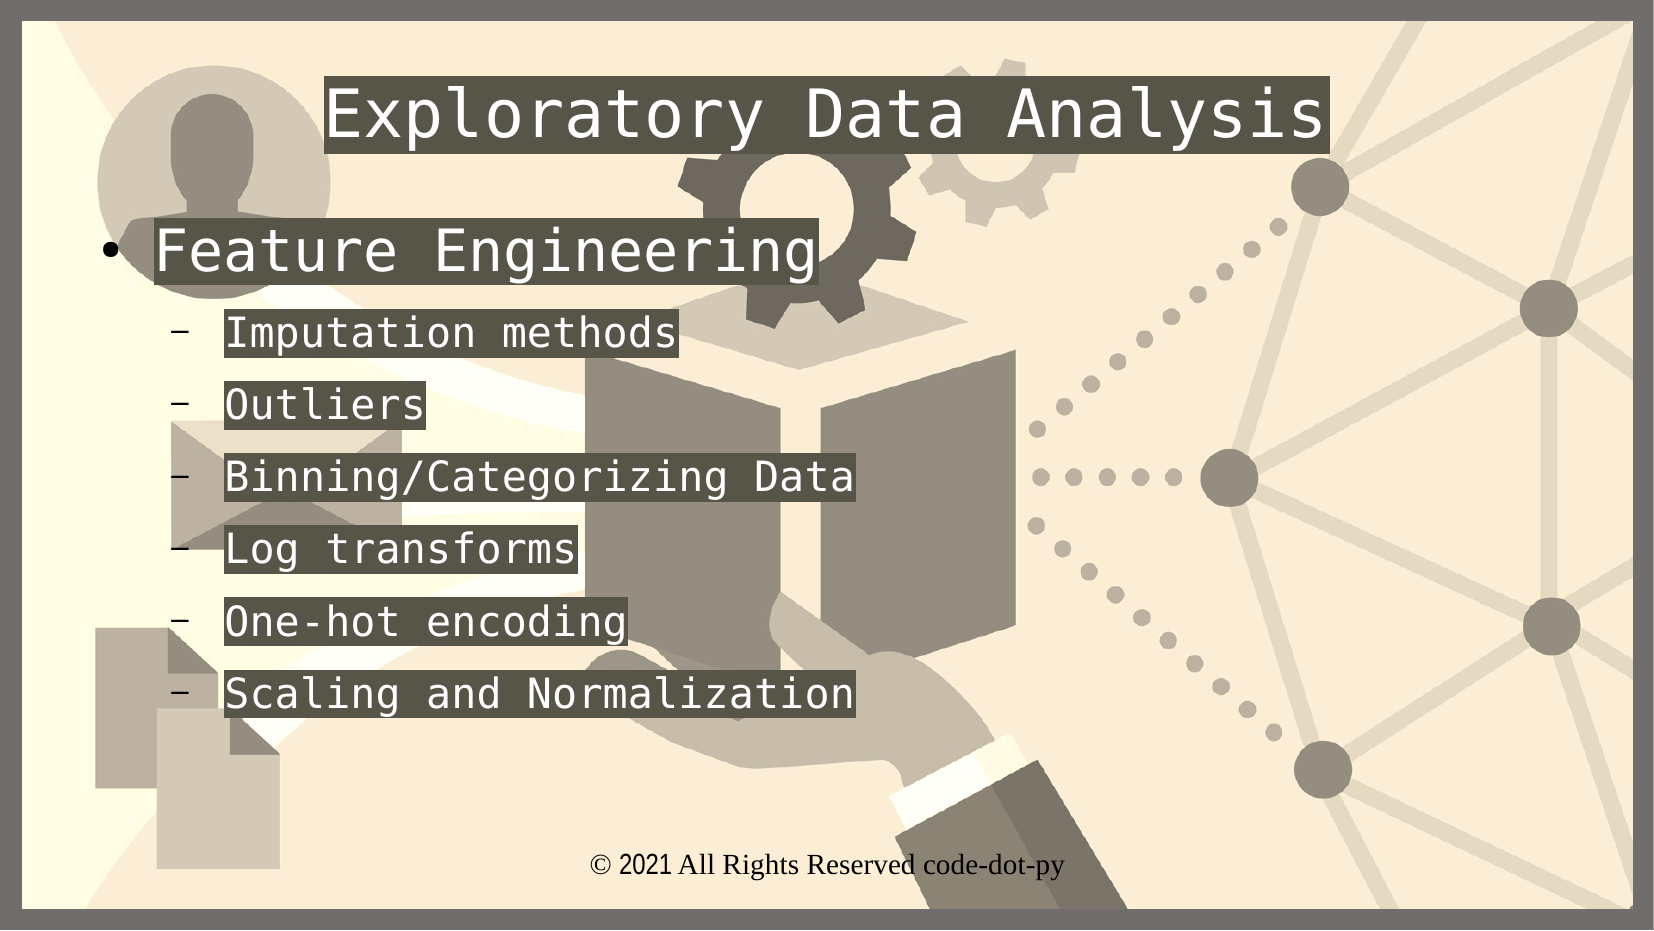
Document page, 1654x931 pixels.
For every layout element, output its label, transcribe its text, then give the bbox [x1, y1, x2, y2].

title Exploratory Data Analysis [82, 37, 1571, 193]
list Feature Engineering Imputation methods Outliers Binning/Categorizing Data Log transforms One-hot encoding Scaling and Normalization [82, 217, 1571, 758]
picture [0, 0, 1654, 930]
